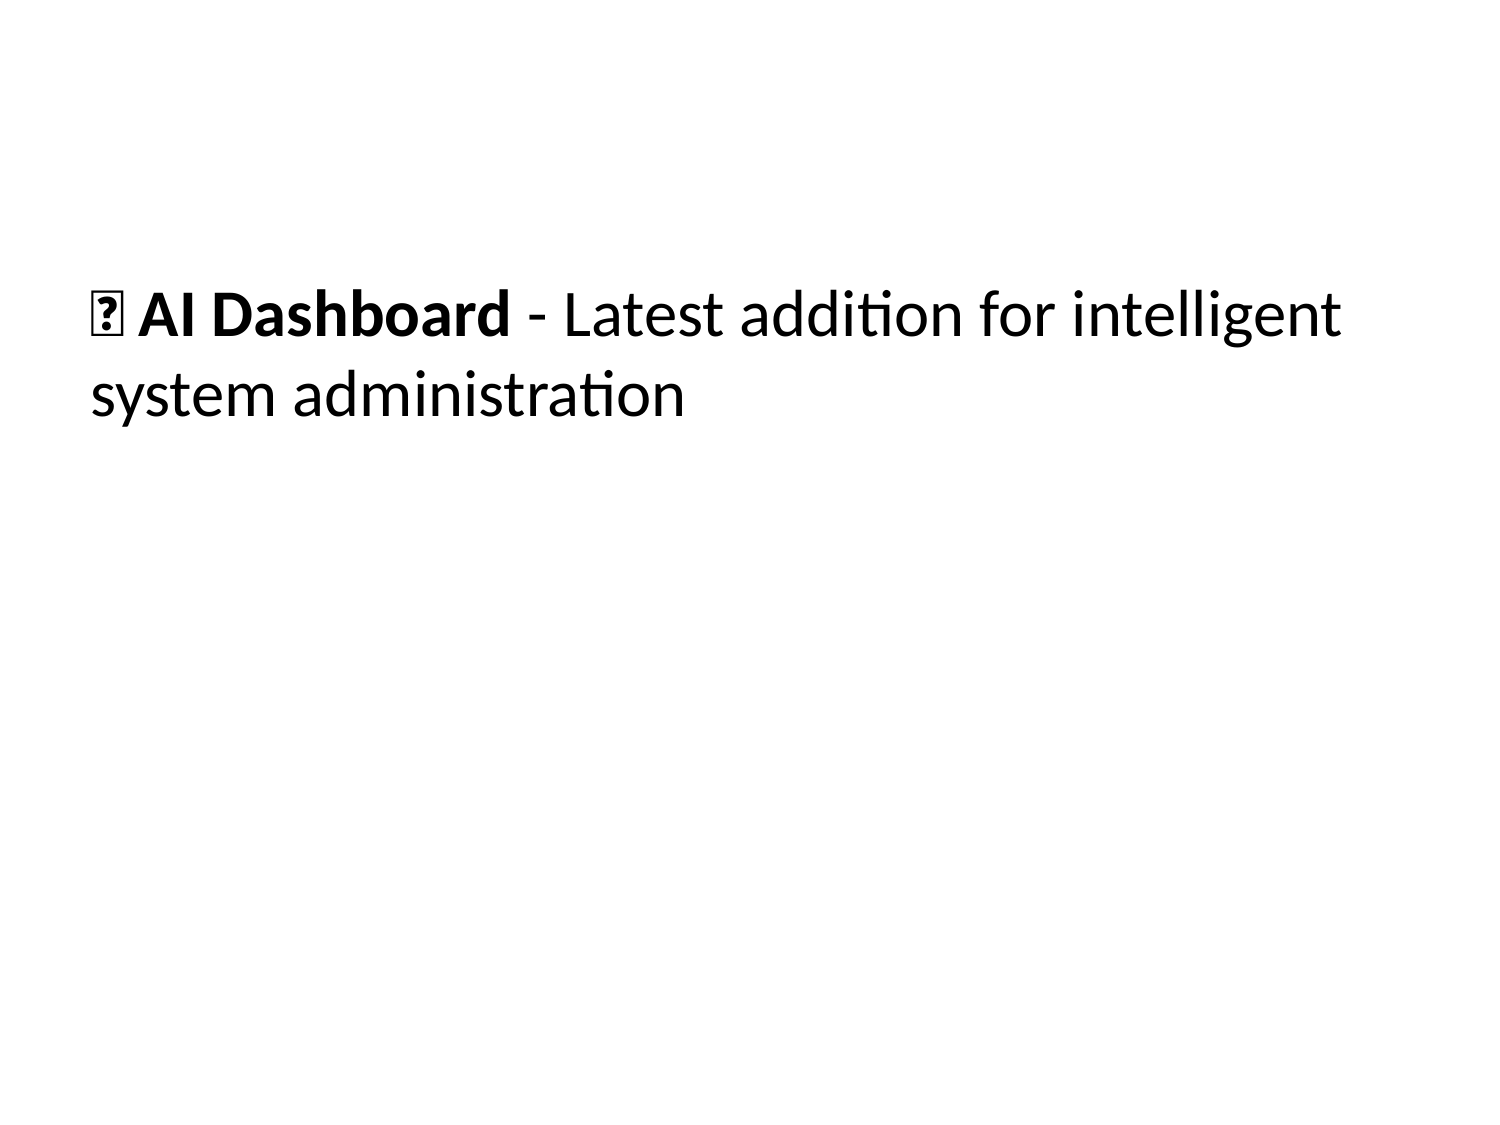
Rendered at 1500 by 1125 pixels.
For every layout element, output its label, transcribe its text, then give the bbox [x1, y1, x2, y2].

list 🤖 AI Dashboard - Latest addition for intelligent system administration [75, 262, 1425, 1005]
